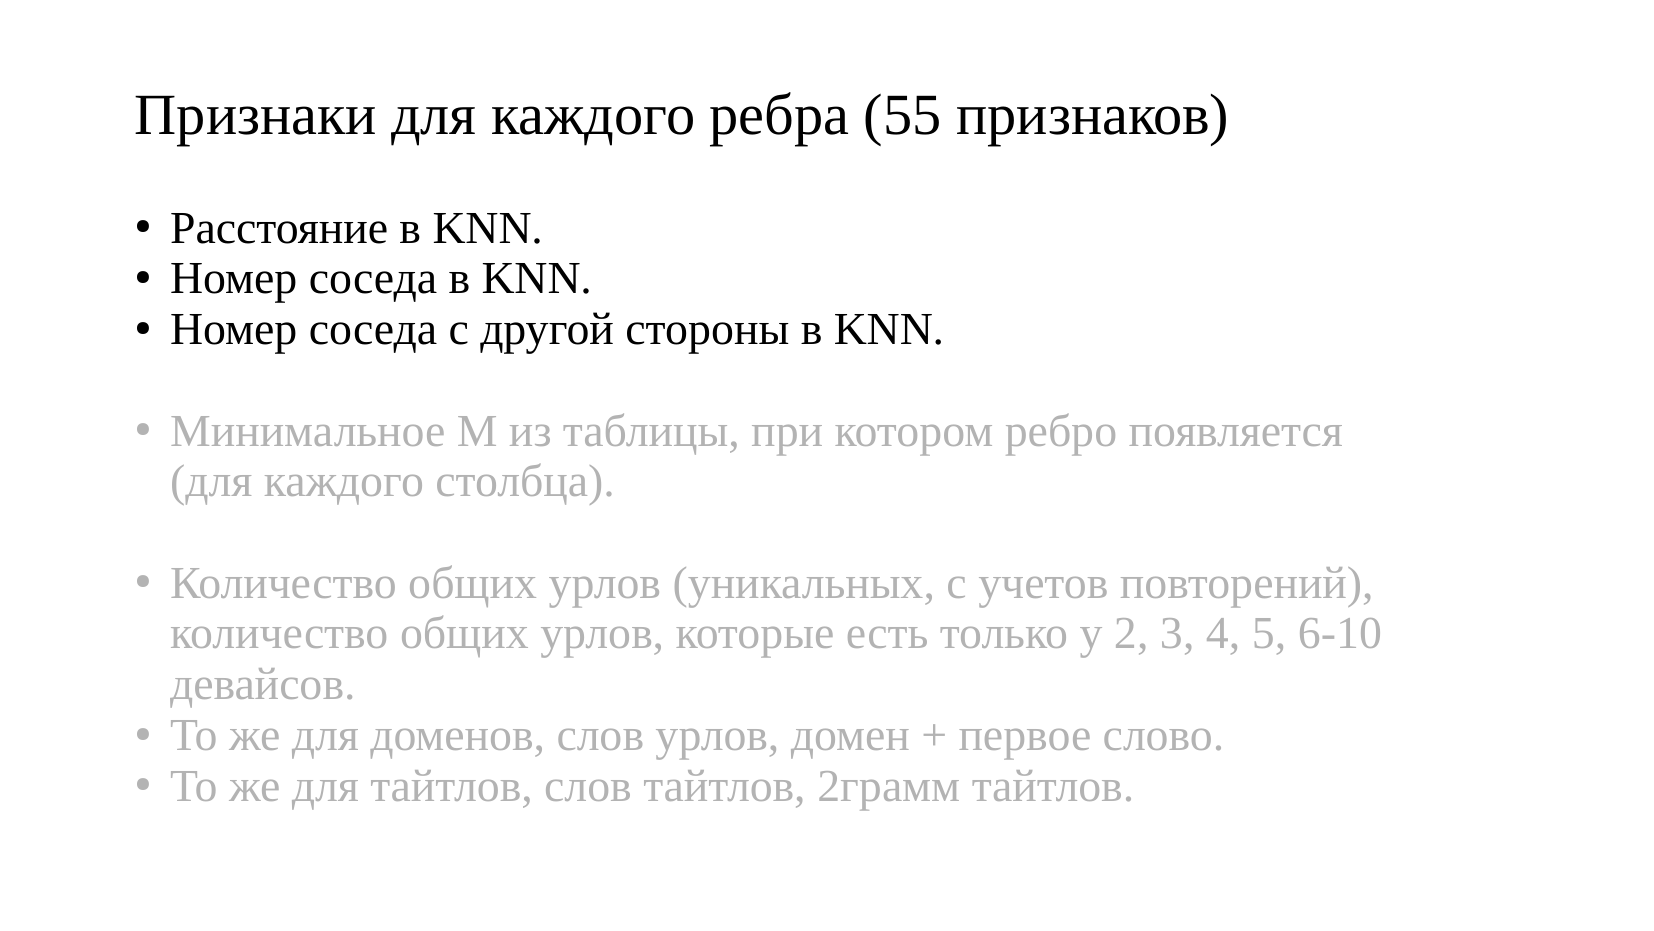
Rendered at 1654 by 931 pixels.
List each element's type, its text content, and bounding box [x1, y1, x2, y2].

text_box Признаки для каждого ребра (55 признаков) [120, 75, 1245, 155]
text_box Расстояние в KNN. Номер соседа в KNN. Номер соседа с другой стороны в KNN. Минимальное M из таблицы, при котором ребро появляется (для каждого столбца). Количество общих урлов (уникальных, с учетов повторений), количество общих урлов, которые есть только у 2, 3, 4, 5, 6-10 девайсов. То же для доменов, слов урлов, домен + первое слово. То же для тайтлов, слов тайтлов, 2грамм тайтлов. [120, 195, 1411, 823]
